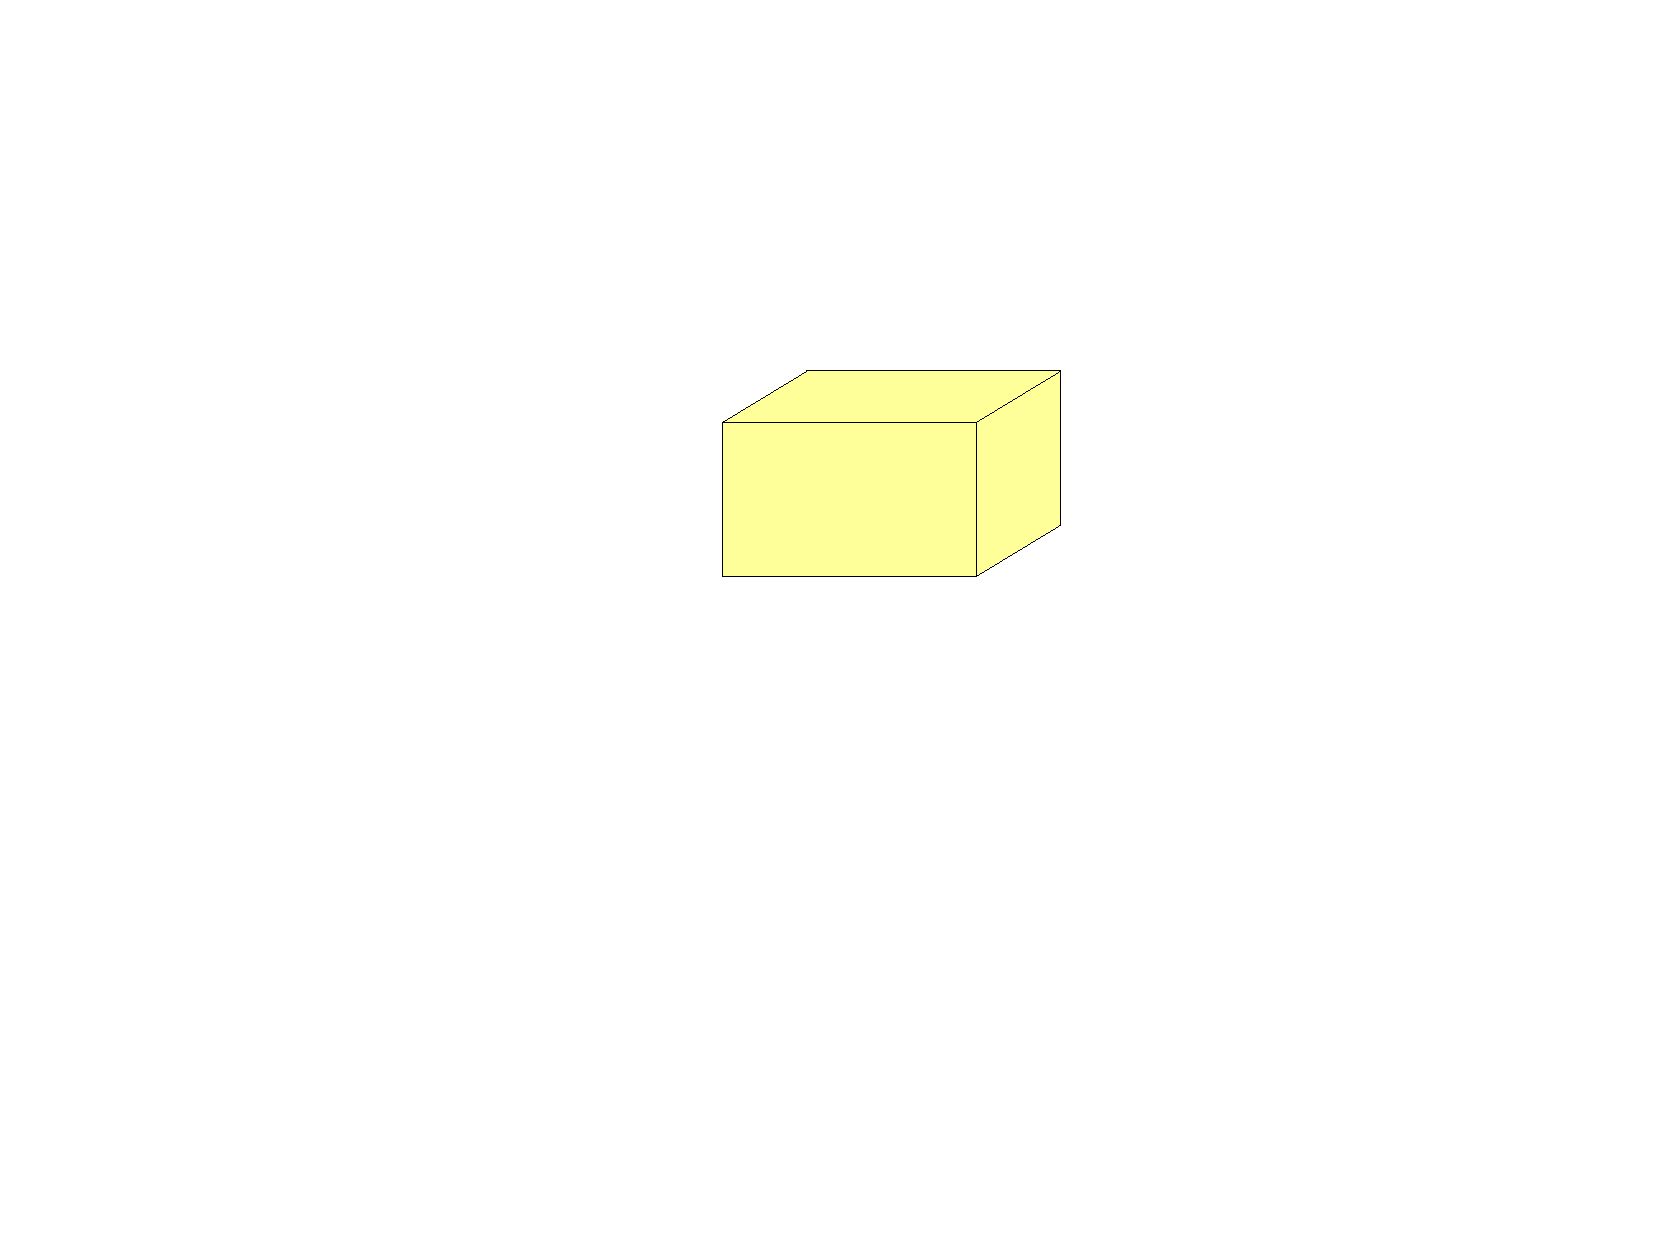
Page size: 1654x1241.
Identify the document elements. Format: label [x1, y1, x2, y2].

text_box [722, 370, 1061, 577]
